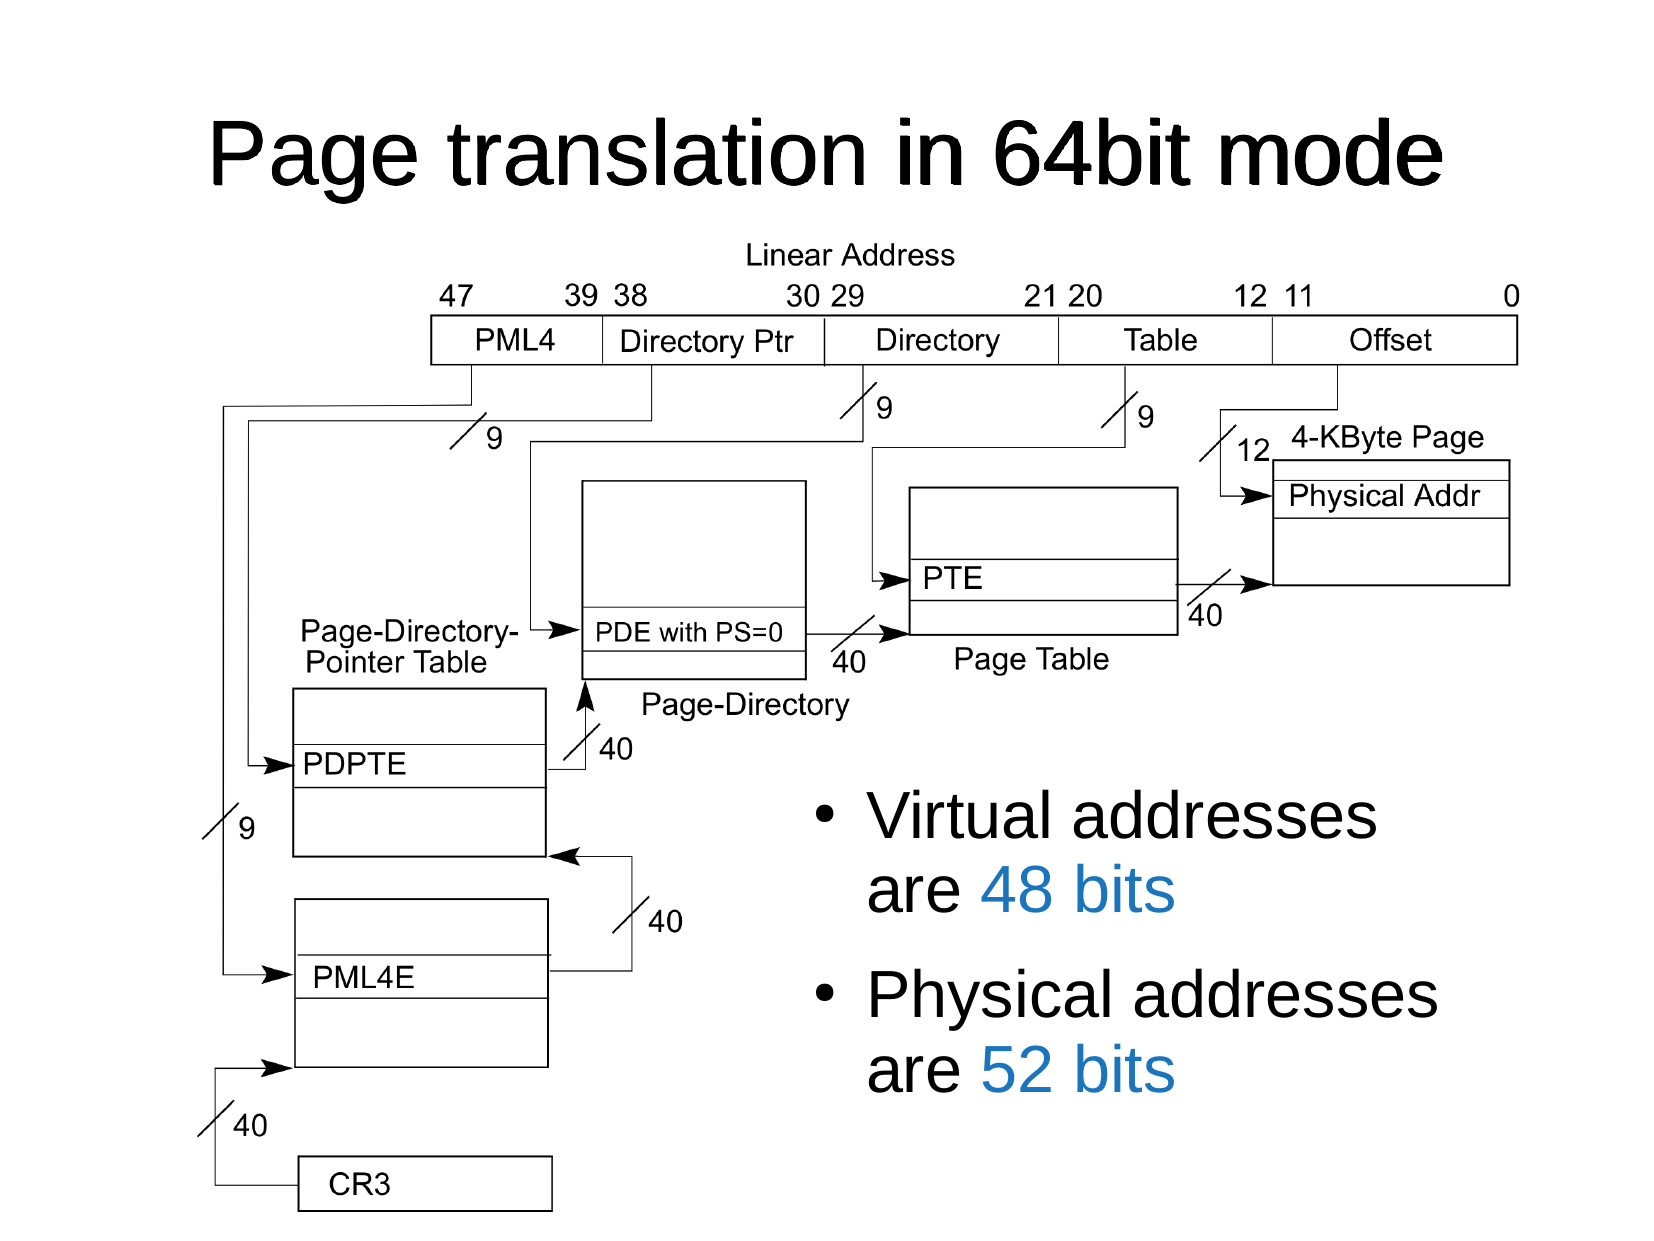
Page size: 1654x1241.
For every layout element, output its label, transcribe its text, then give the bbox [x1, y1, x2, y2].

picture [112, 187, 1576, 1228]
title Page translation in 64bit mode [82, 49, 1571, 257]
list Virtual addresses are 48 bits Physical addresses are 52 bits [795, 777, 1463, 1201]
